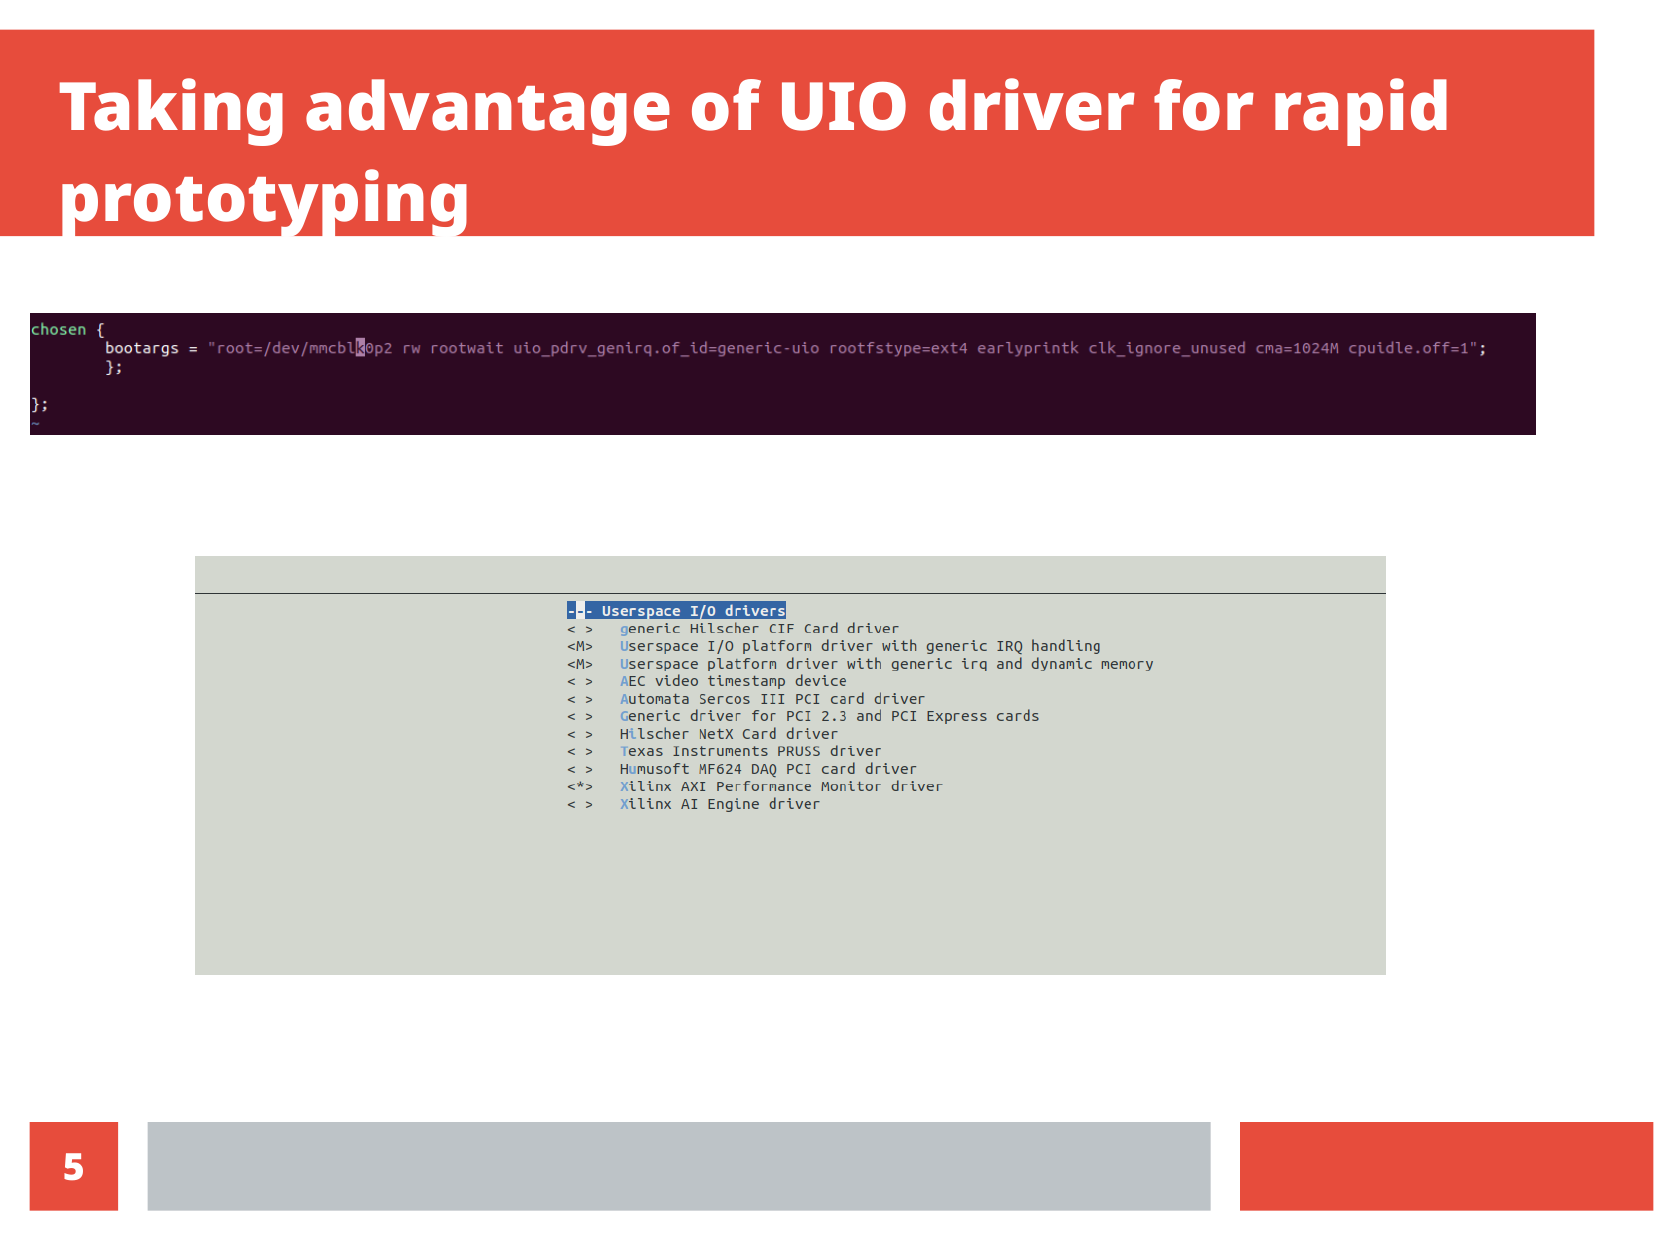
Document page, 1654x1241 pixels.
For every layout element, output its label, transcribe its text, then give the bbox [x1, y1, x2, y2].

picture [30, 313, 1536, 436]
title Taking advantage of UIO driver for rapid prototyping [59, 59, 1595, 207]
picture [195, 556, 1386, 976]
